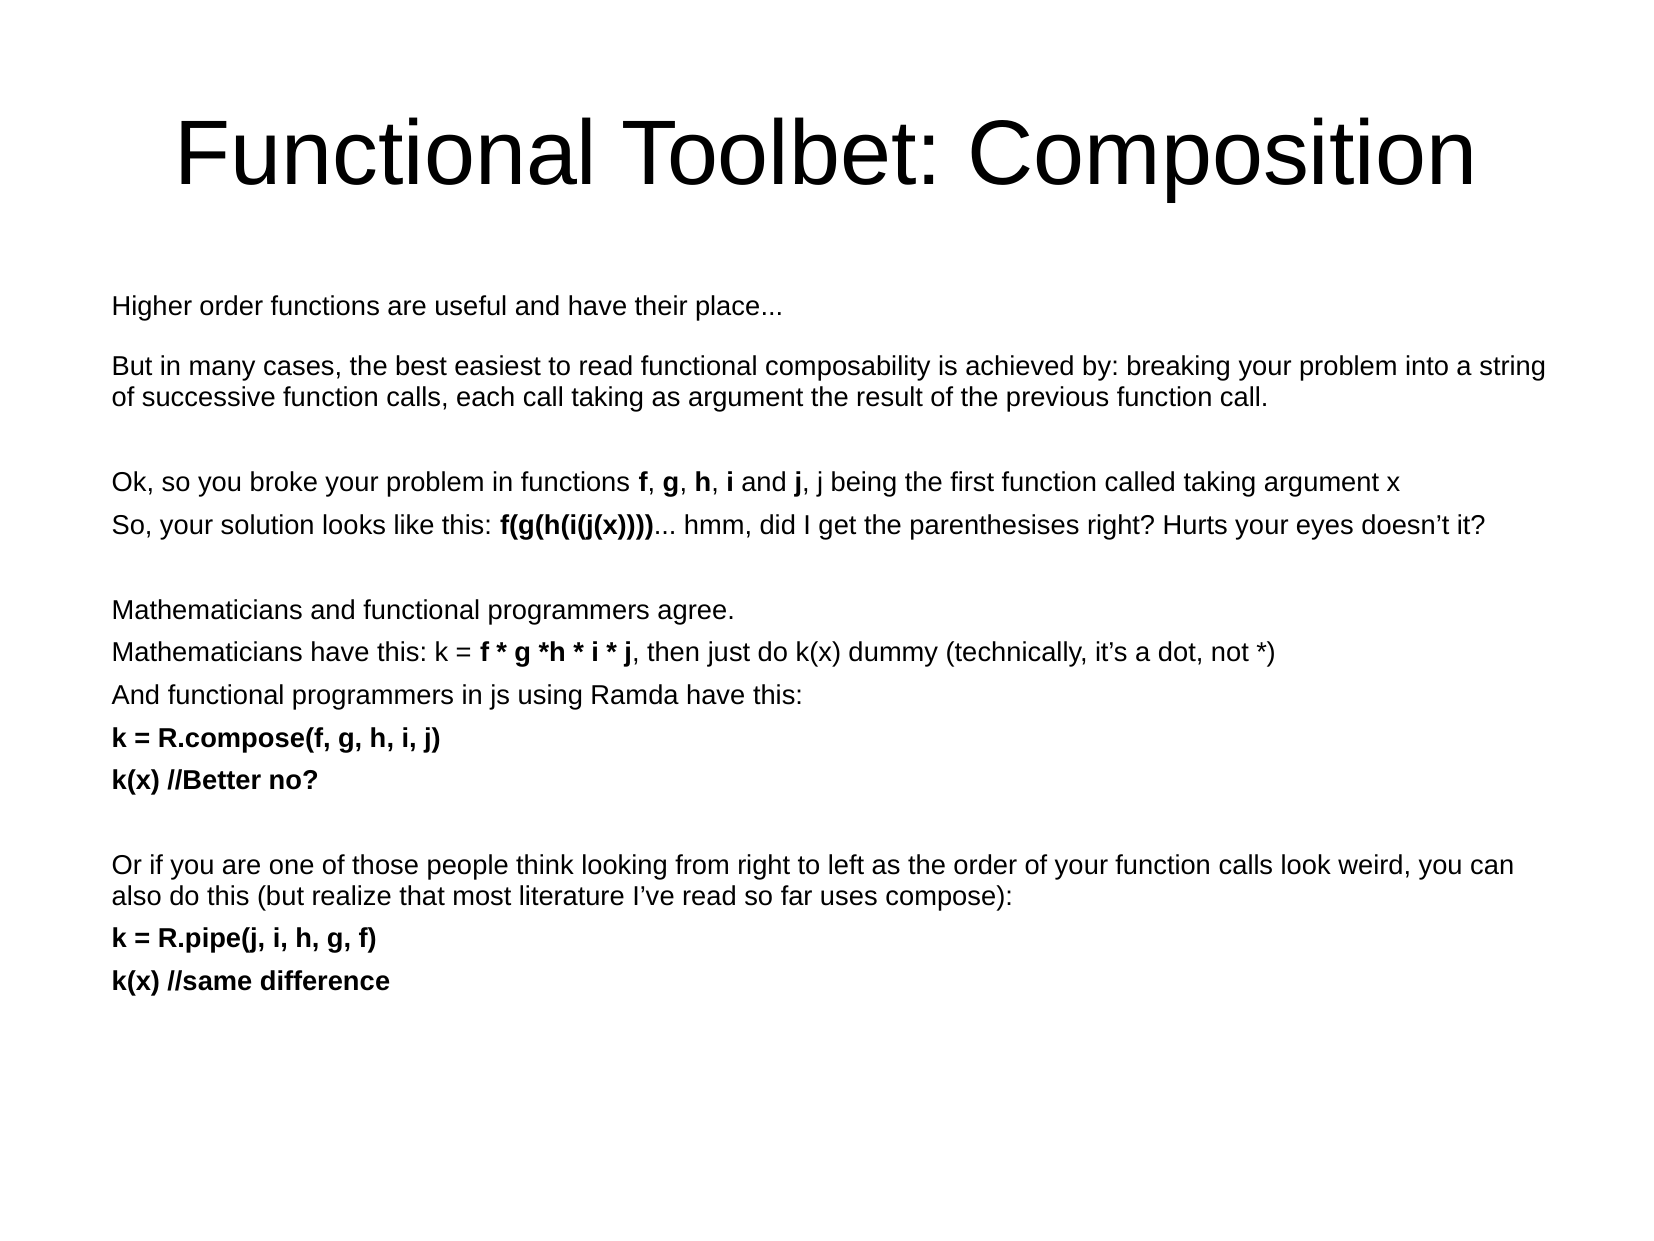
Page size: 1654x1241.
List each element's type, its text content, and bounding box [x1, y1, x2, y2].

list Higher order functions are useful and have their place... But in many cases, the best easiest to read functional composability is achieved by: breaking your problem into a string of successive function calls, each call taking as argument the result of the previous function call. Ok, so you broke your problem in functions f, g, h, i and j, j being the first function called taking argument x So, your solution looks like this: f(g(h(i(j(x))))... hmm, did I get the parenthesises right? Hurts your eyes doesn’t it? Mathematicians and functional programmers agree. Mathematicians have this: k = f * g *h * i * j, then just do k(x) dummy (technically, it’s a dot, not *) And functional programmers in js using Ramda have this: k = R.compose(f, g, h, i, j) k(x) //Better no? Or if you are one of those people think looking from right to left as the order of your function calls look weird, you can also do this (but realize that most literature I’ve read so far uses compose): k = R.pipe(j, i, h, g, f) k(x) //same difference [82, 290, 1571, 1010]
title Functional Toolbet: Composition [82, 49, 1571, 257]
